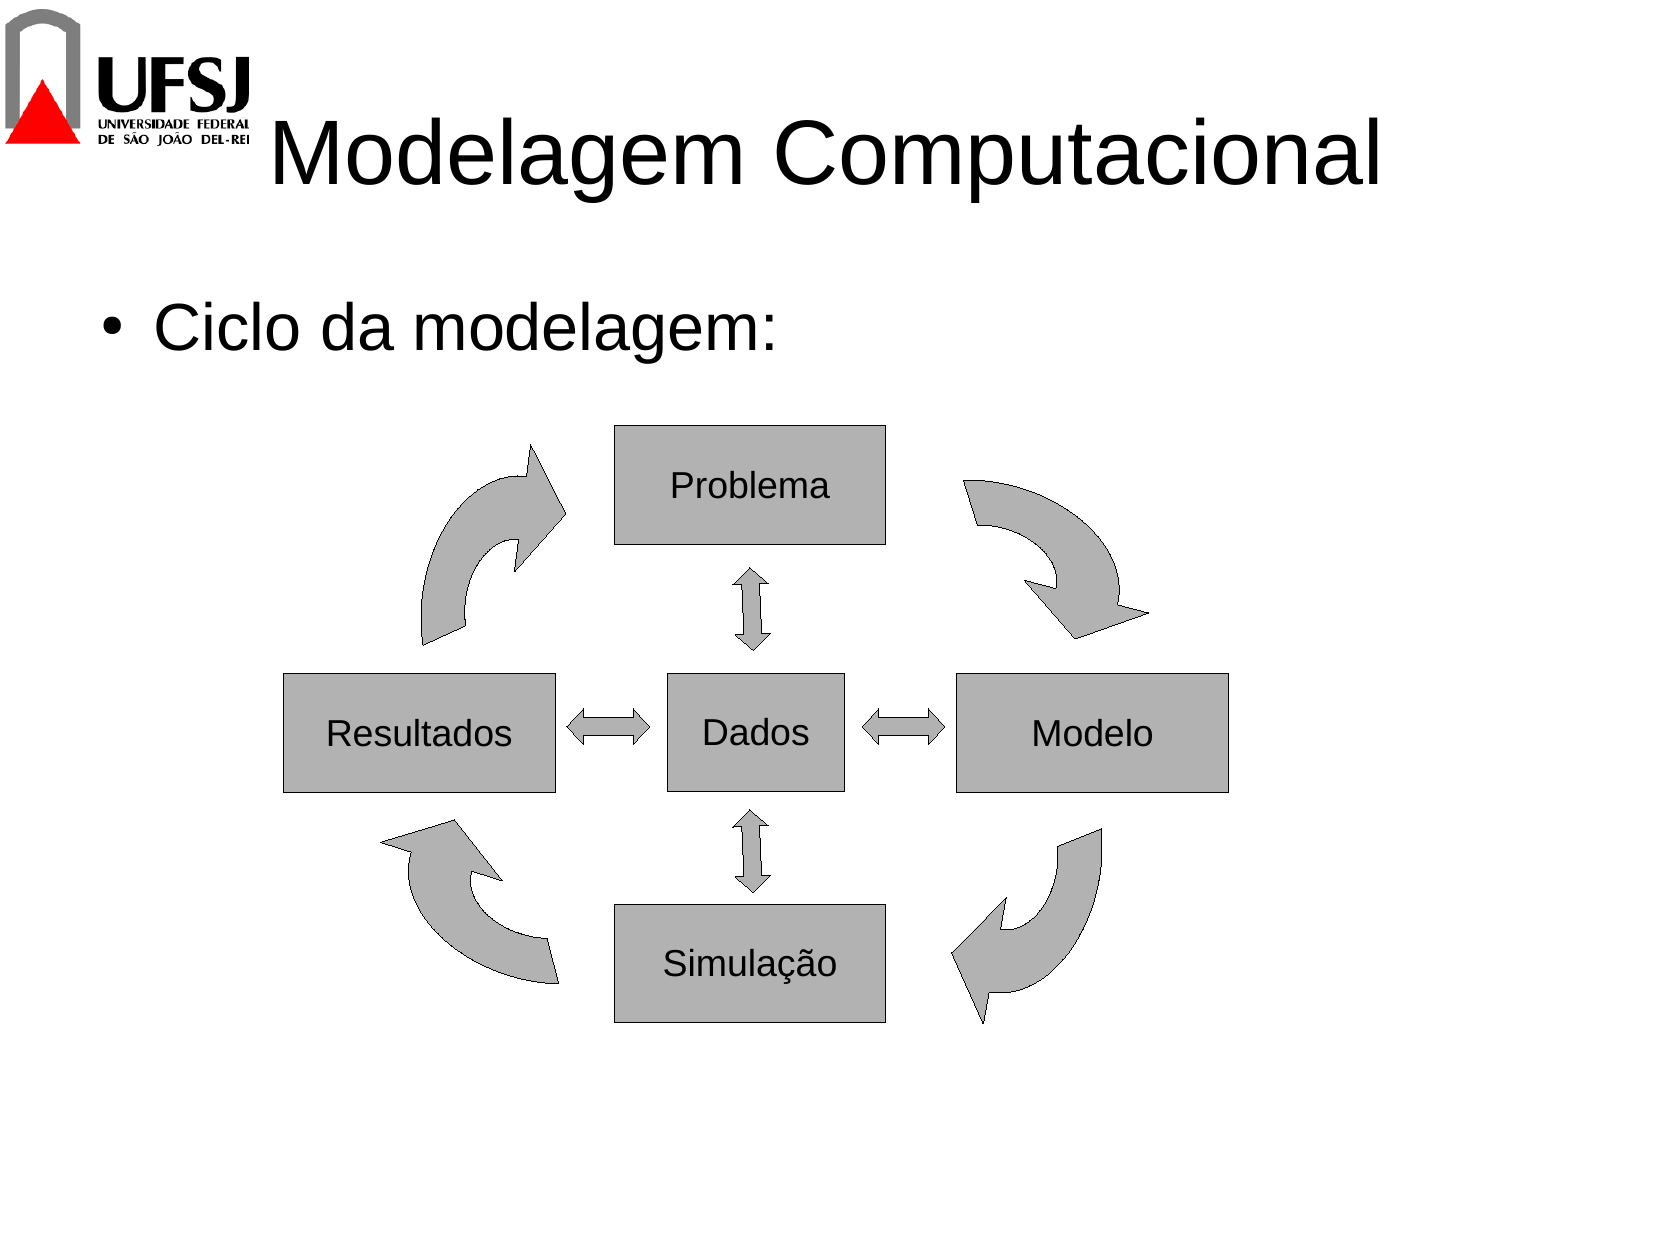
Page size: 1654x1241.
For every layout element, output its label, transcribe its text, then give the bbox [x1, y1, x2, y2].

text_box [566, 708, 650, 745]
text_box [862, 708, 945, 745]
text_box [732, 809, 771, 893]
text_box [963, 480, 1149, 639]
text_box [732, 567, 771, 651]
title Modelagem Computacional [82, 49, 1571, 257]
text_box [421, 444, 566, 646]
text_box Simulação [614, 904, 886, 1023]
text_box [951, 828, 1102, 1024]
text_box Problema [614, 425, 886, 545]
text_box Dados [667, 673, 845, 792]
text_box Modelo [956, 673, 1229, 793]
picture [5, 9, 249, 146]
list Ciclo da modelagem: [82, 290, 1571, 1010]
text_box Resultados [283, 673, 556, 793]
text_box [380, 819, 559, 984]
